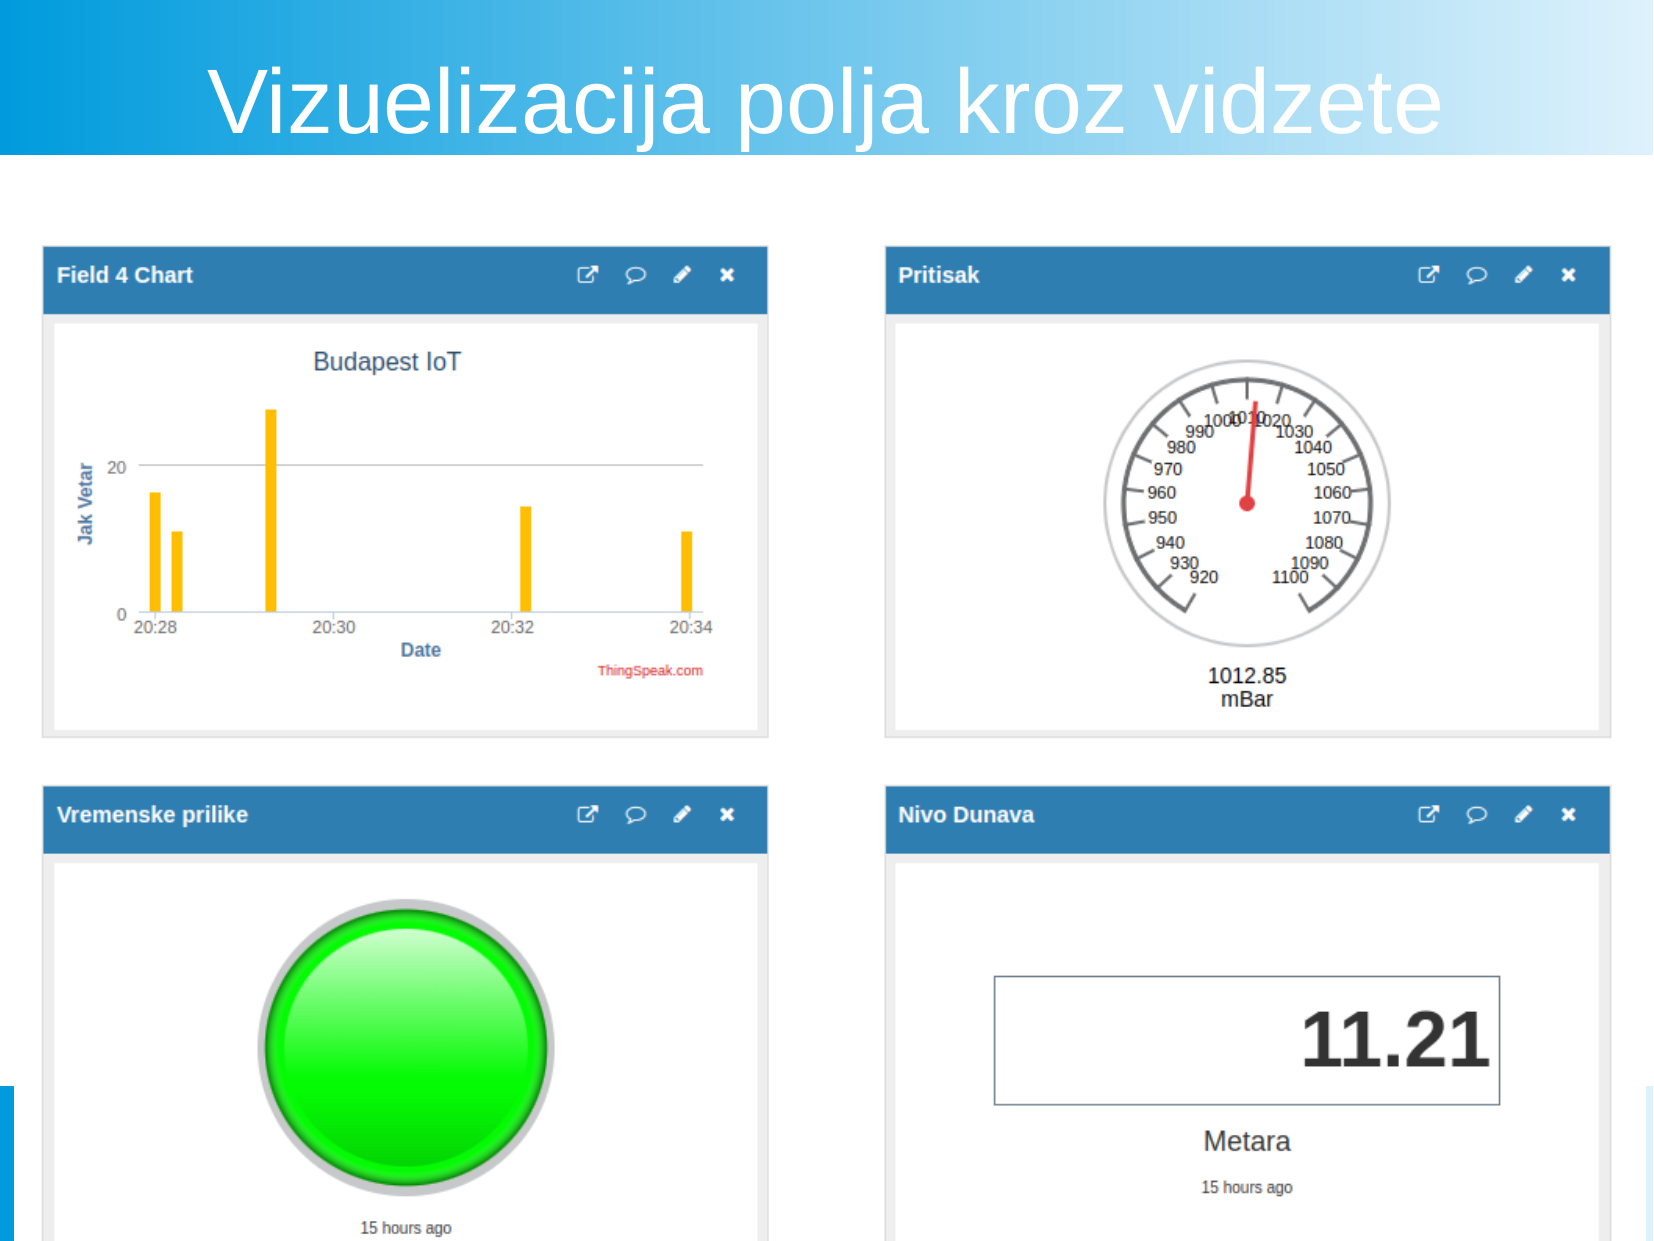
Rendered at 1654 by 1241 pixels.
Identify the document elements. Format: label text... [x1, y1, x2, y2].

title Vizuelizacija polja kroz vidzete [82, 49, 1571, 155]
picture [14, 219, 1646, 1241]
